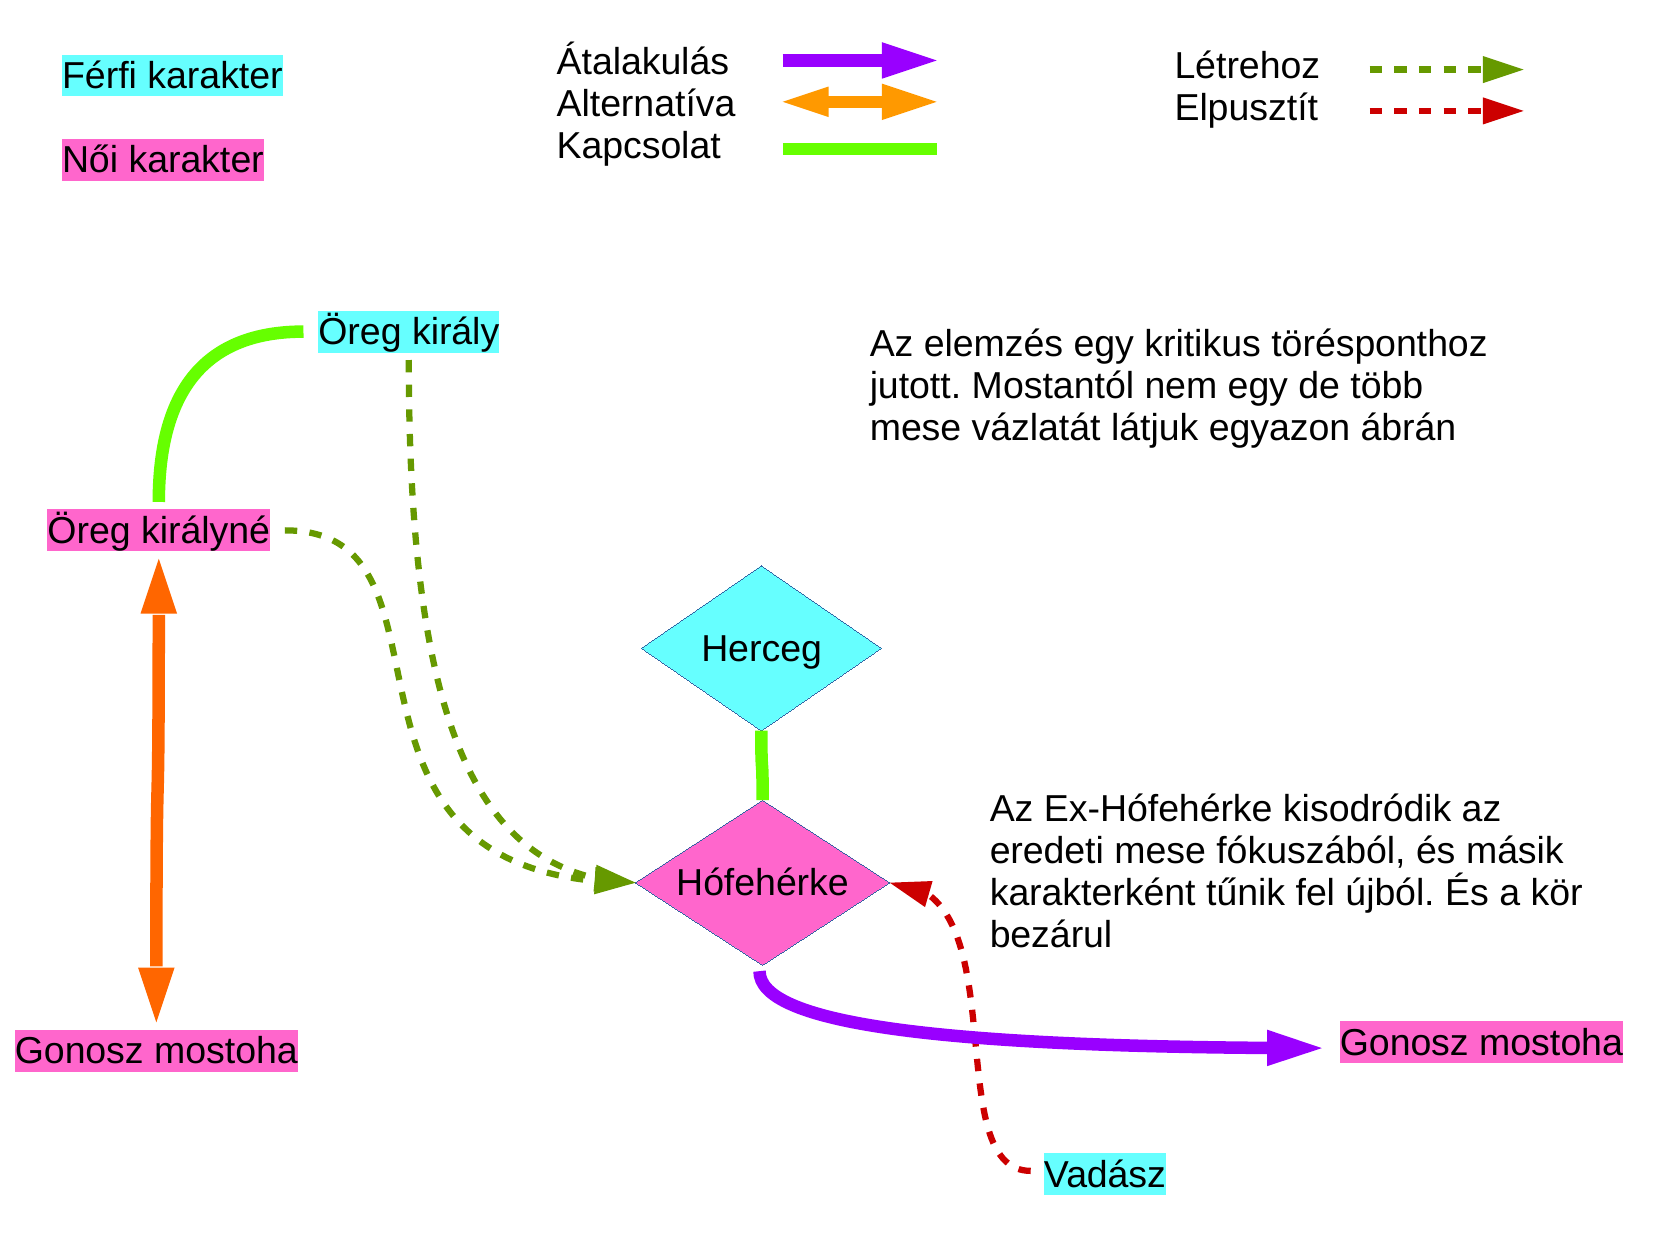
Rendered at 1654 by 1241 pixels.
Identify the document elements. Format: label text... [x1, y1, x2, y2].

text_box Átalakulás Alternatíva Kapcsolat [541, 33, 751, 174]
text_box Vadász [1029, 1145, 1181, 1203]
text_box Az Ex-Hófehérke kisodródik az eredeti mese fókuszából, és másik karakterként tűnik fel újból. És a kör bezárul [975, 780, 1636, 963]
text_box Gonosz mostoha [1324, 1013, 1638, 1071]
text_box Az elemzés egy kritikus törésponthoz jutott. Mostantól nem egy de több mese vázlatát látjuk egyazon ábrán [855, 315, 1516, 456]
text_box Öreg királyné [32, 501, 285, 559]
text_box Létrehoz Elpusztít [1159, 36, 1336, 136]
text_box Herceg [641, 565, 882, 730]
text_box Hófehérke [635, 801, 890, 966]
text_box Férfi karakter Női karakter [47, 47, 298, 189]
text_box Gonosz mostoha [0, 1022, 313, 1080]
text_box Öreg király [303, 303, 515, 361]
